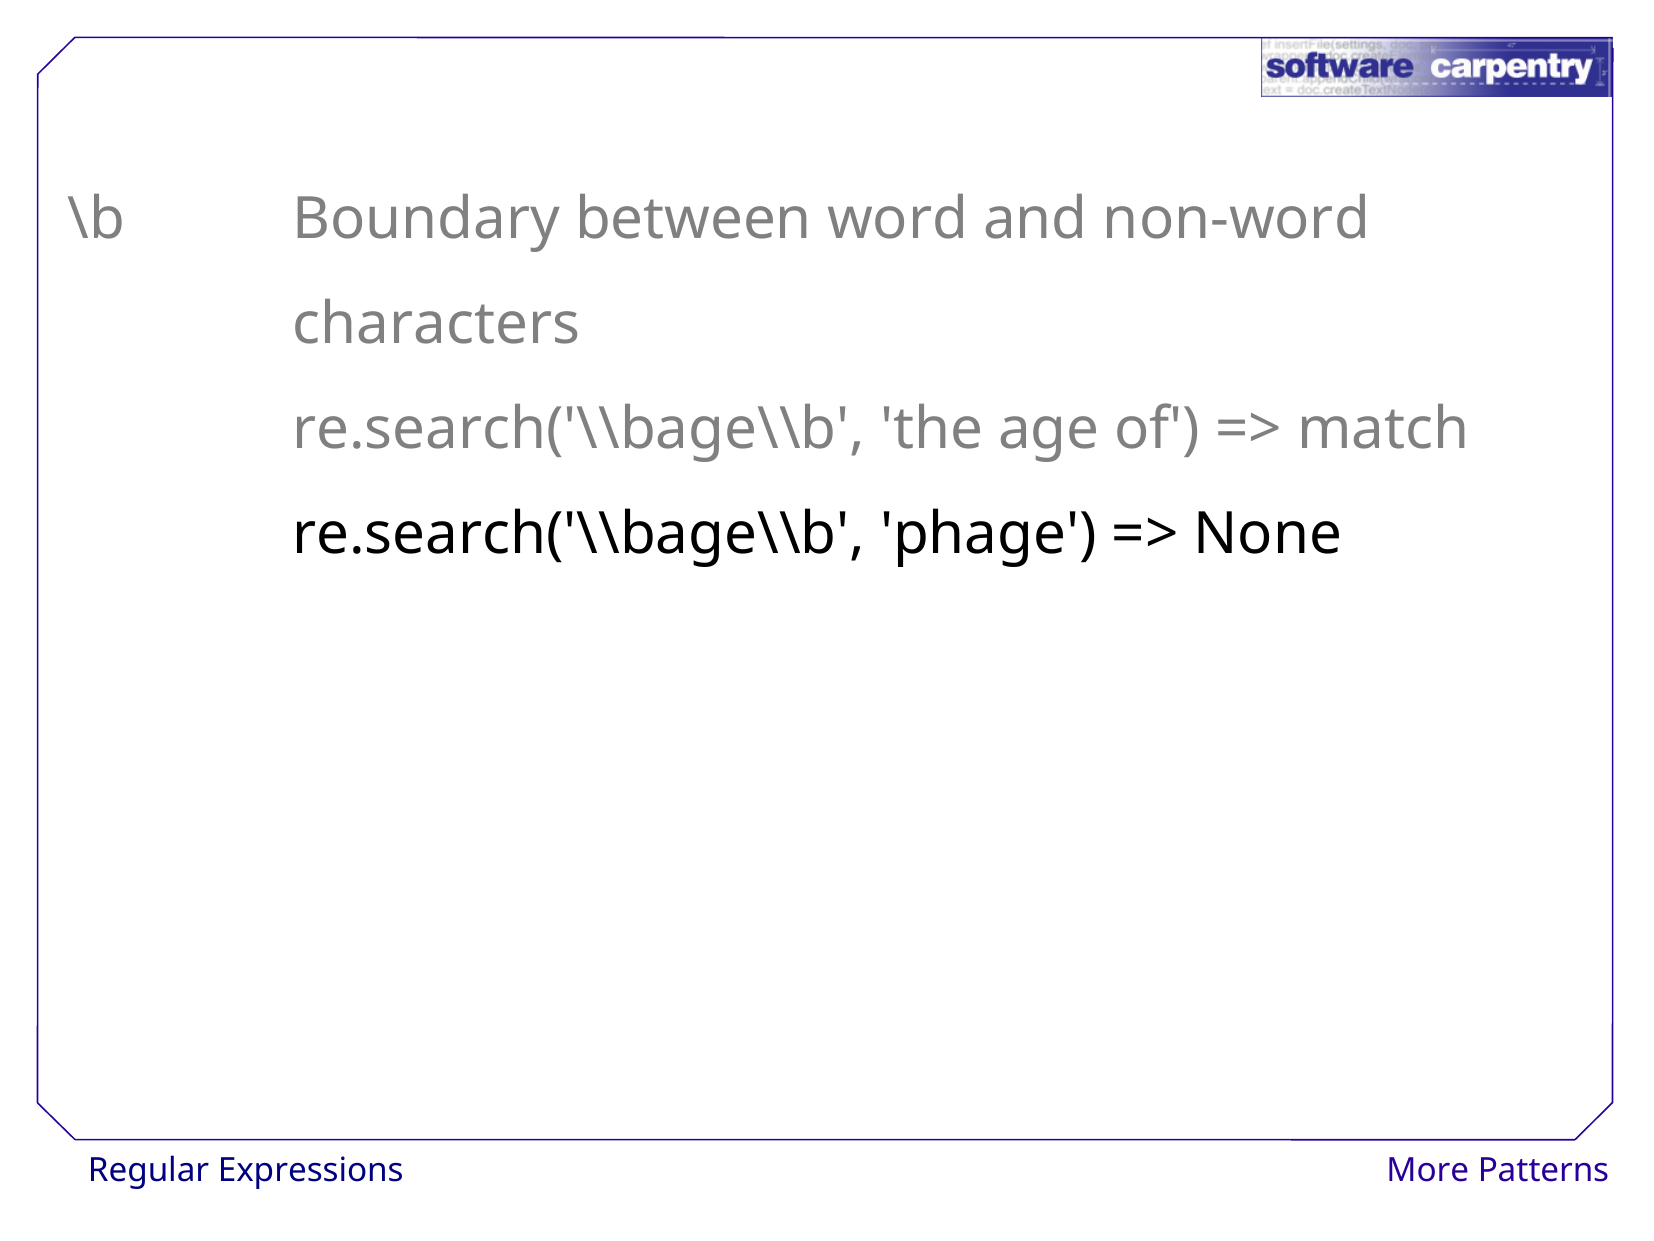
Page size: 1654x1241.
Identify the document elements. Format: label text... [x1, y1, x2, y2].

picture [1261, 39, 1613, 97]
text_box \b Boundary between word and non-word characters re.search('\\bage\\b', 'the age of') => match re.search('\\bage\\b', 'phage') => None [52, 137, 1635, 574]
